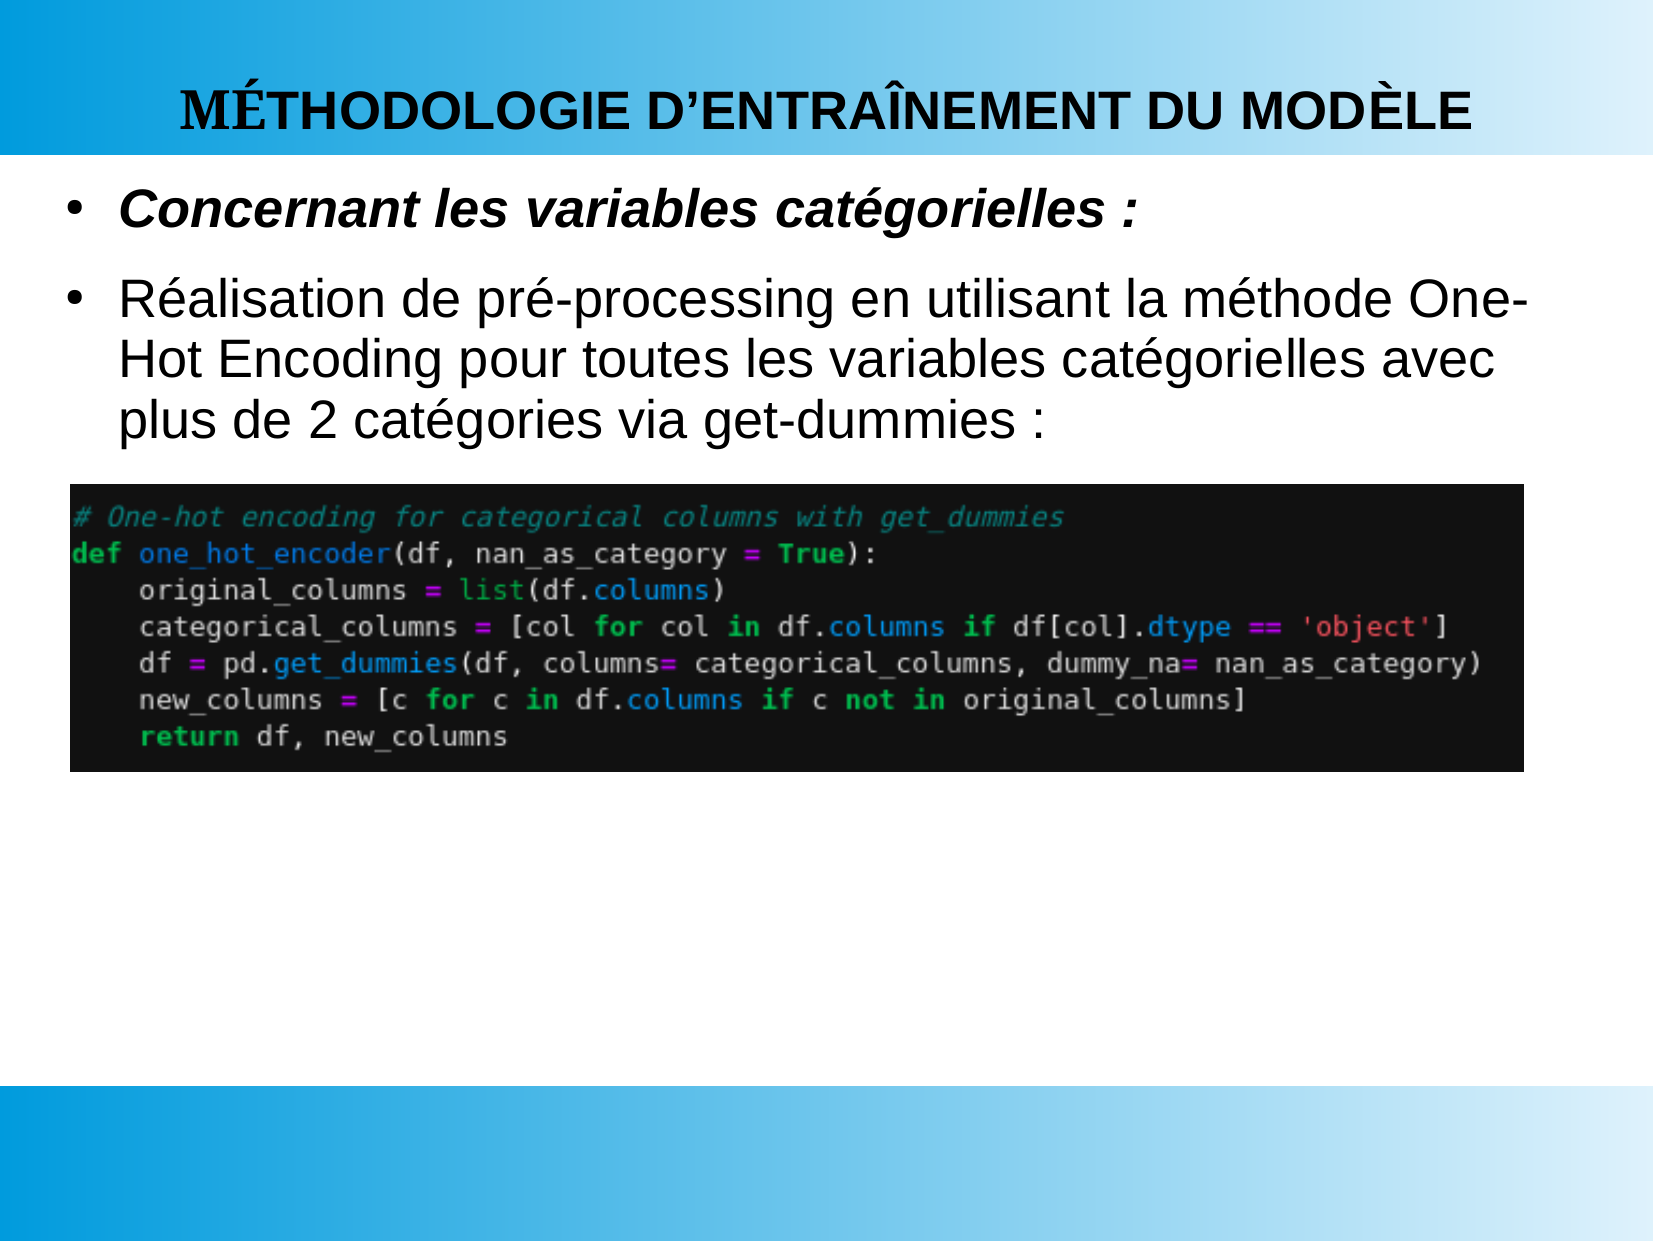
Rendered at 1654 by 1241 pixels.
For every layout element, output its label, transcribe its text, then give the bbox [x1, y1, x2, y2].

list Concernant les variables catégorielles : Réalisation de pré-processing en utilisant la méthode One-Hot Encoding pour toutes les variables catégorielles avec plus de 2 catégories via get-dummies : [47, 178, 1536, 898]
picture [70, 484, 1524, 772]
title MÉTHODOLOGIE D’ENTRAÎNEMENT DU MODÈLE [82, 14, 1571, 190]
